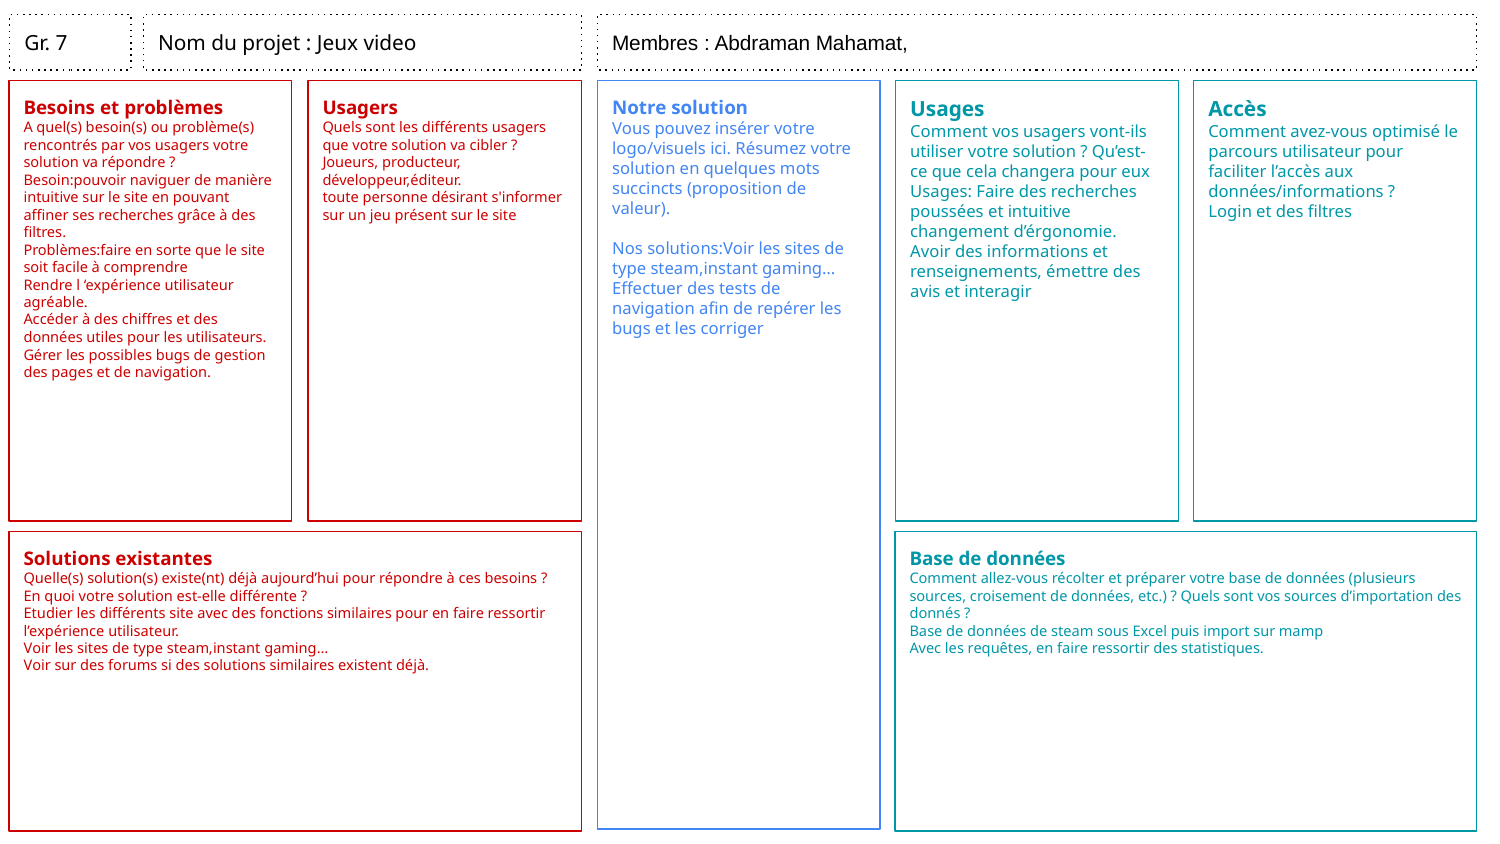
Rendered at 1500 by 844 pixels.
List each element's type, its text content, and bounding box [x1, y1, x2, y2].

text_box Gr. 7 [9, 14, 131, 70]
text_box Besoins et problèmes A quel(s) besoin(s) ou problème(s) rencontrés par vos usagers votre solution va répondre ? Besoin:pouvoir naviguer de manière intuitive sur le site en pouvant affiner ses recherches grâce à des filtres. Problèmes:faire en sorte que le site soit facile à comprendre Rendre l ‘expérience utilisateur agréable. Accéder à des chiffres et des données utiles pour les utilisateurs. Gérer les possibles bugs de gestion des pages et de navigation. [8, 80, 292, 521]
text_box Solutions existantes Quelle(s) solution(s) existe(nt) déjà aujourd’hui pour répondre à ces besoins ? En quoi votre solution est-elle différente ? Etudier les différents site avec des fonctions similaires pour en faire ressortir l’expérience utilisateur. Voir les sites de type steam,instant gaming… Voir sur des forums si des solutions similaires existent déjà. [8, 531, 582, 831]
text_box Usagers Quels sont les différents usagers que votre solution va cibler ? Joueurs, producteur, développeur,éditeur. toute personne désirant s'informer sur un jeu présent sur le site clients/usagers que votre solution va cibler ? [307, 80, 582, 521]
text_box Accès Comment avez-vous optimisé le parcours utilisateur pour faciliter l’accès aux données/informations ? Login et des filtres [1193, 80, 1477, 521]
text_box Membres : Abdraman Mahamat, [597, 14, 1477, 70]
text_box Usages Comment vos usagers vont-ils utiliser votre solution ? Qu’est-ce que cela changera pour eux Usages: Faire des recherches poussées et intuitive changement d’érgonomie. Avoir des informations et renseignements, émettre des avis et interagir [895, 80, 1179, 521]
text_box Nom du projet : Jeux video [143, 14, 582, 70]
text_box Notre solution Vous pouvez insérer votre logo/visuels ici. Résumez votre solution en quelques mots succincts (proposition de valeur). Nos solutions:Voir les sites de type steam,instant gaming… Effectuer des tests de navigation afin de repérer les bugs et les corriger [597, 80, 881, 829]
text_box Base de données Comment allez-vous récolter et préparer votre base de données (plusieurs sources, croisement de données, etc.) ? Quels sont vos sources d’importation des donnés ? Base de données de steam sous Excel puis import sur mamp Avec les requêtes, en faire ressortir des statistiques. [894, 531, 1477, 831]
